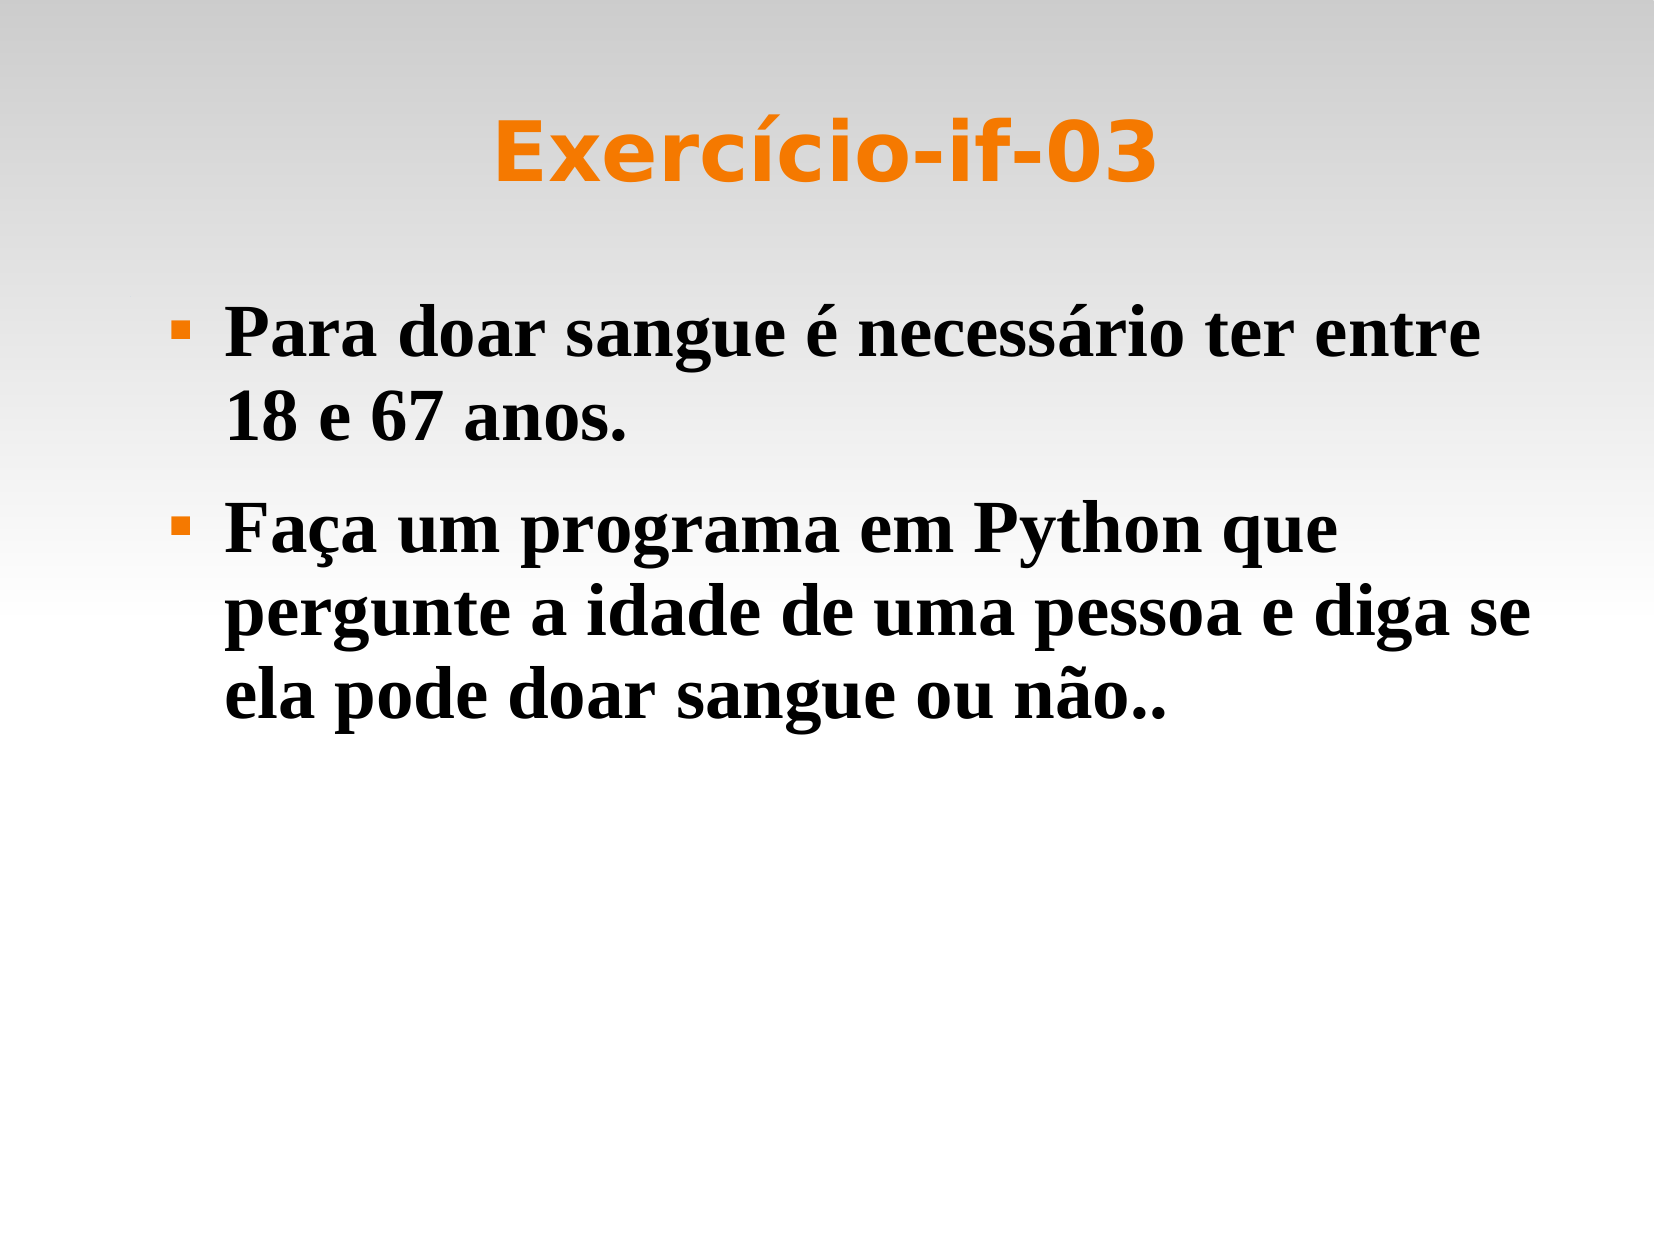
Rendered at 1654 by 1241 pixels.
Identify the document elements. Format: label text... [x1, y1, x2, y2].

list Para doar sangue é necessário ter entre 18 e 67 anos. Faça um programa em Python que pergunte a idade de uma pessoa e diga se ela pode doar sangue ou não.. [82, 290, 1571, 1109]
title Exercício-if-03 [82, 49, 1571, 257]
